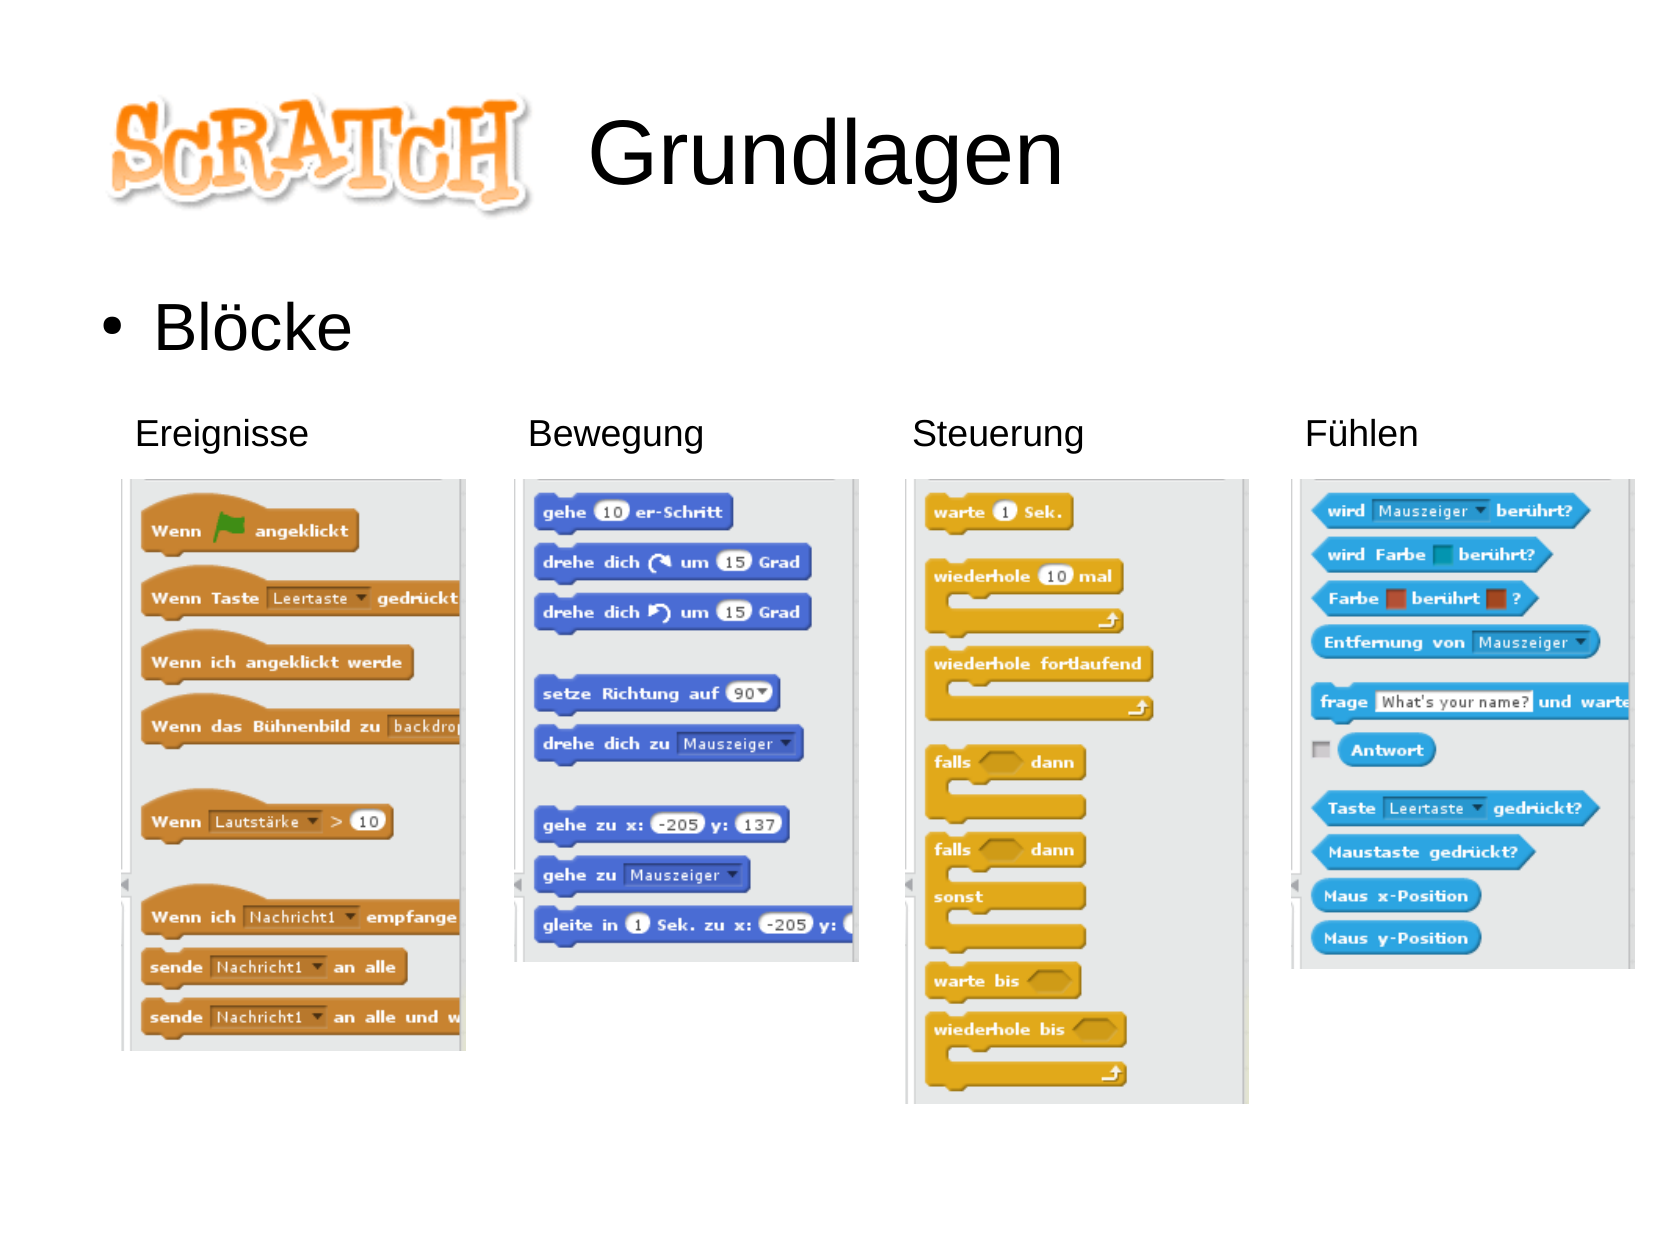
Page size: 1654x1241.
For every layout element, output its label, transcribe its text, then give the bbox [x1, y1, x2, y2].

picture [1291, 479, 1636, 969]
picture [121, 479, 466, 1051]
text_box Bewegung [513, 405, 844, 462]
picture [514, 479, 859, 962]
title Grundlagen [82, 49, 1571, 257]
picture [905, 479, 1249, 1105]
text_box Ereignisse [120, 405, 451, 462]
list Blöcke [82, 290, 1571, 1010]
picture [102, 89, 541, 222]
text_box Steuerung [897, 405, 1228, 462]
text_box Fühlen [1290, 405, 1621, 462]
